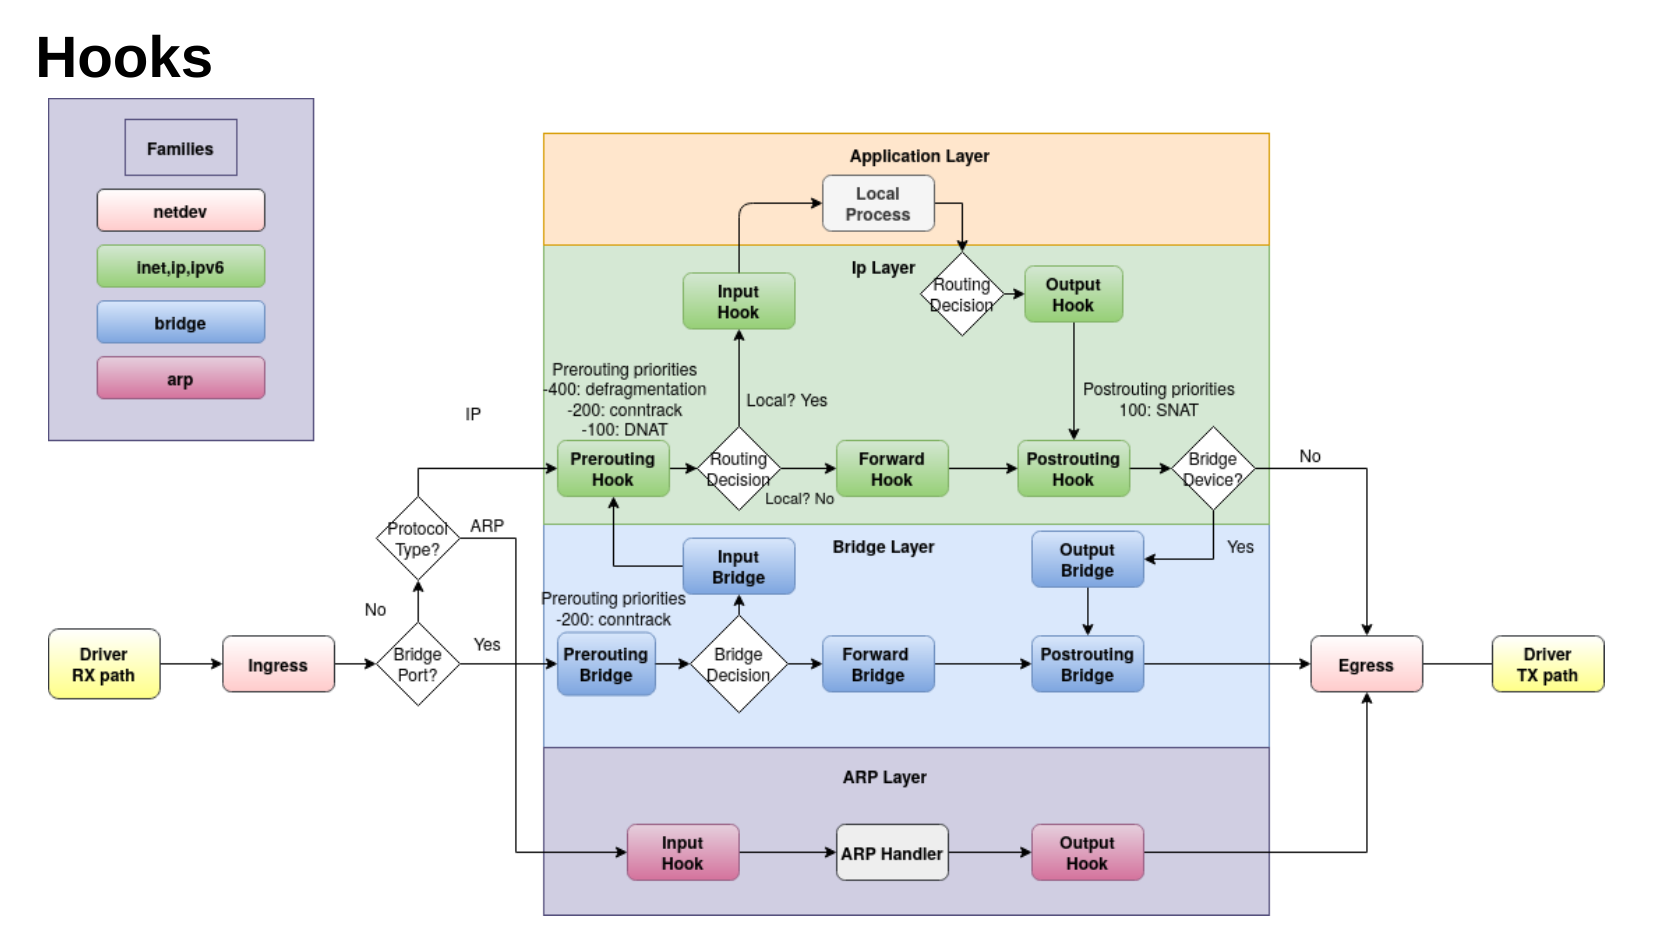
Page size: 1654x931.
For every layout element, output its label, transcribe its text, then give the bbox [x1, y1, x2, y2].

picture [48, 98, 1605, 916]
title Hooks [35, 25, 1524, 181]
